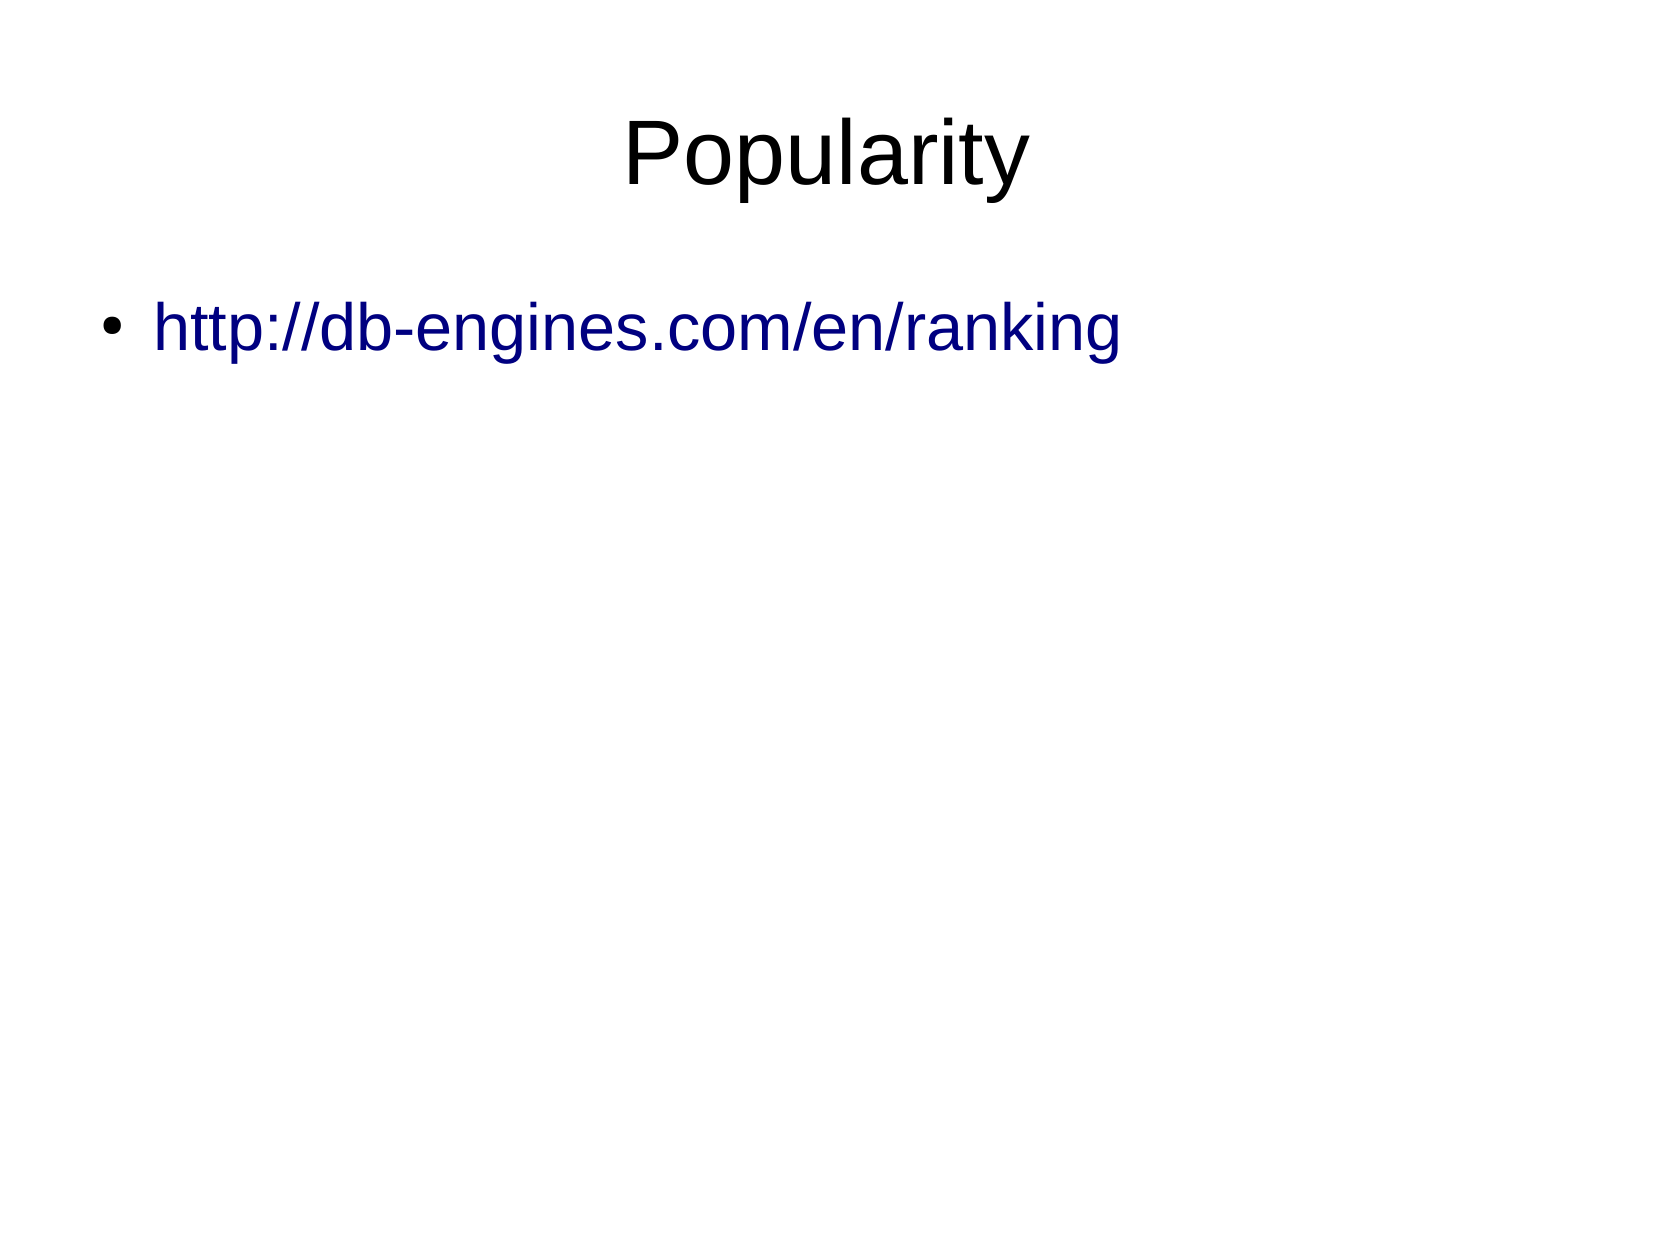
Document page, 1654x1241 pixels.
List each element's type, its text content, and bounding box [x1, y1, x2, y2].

title Popularity [82, 49, 1571, 257]
list http://db-engines.com/en/ranking [82, 290, 1571, 1010]
